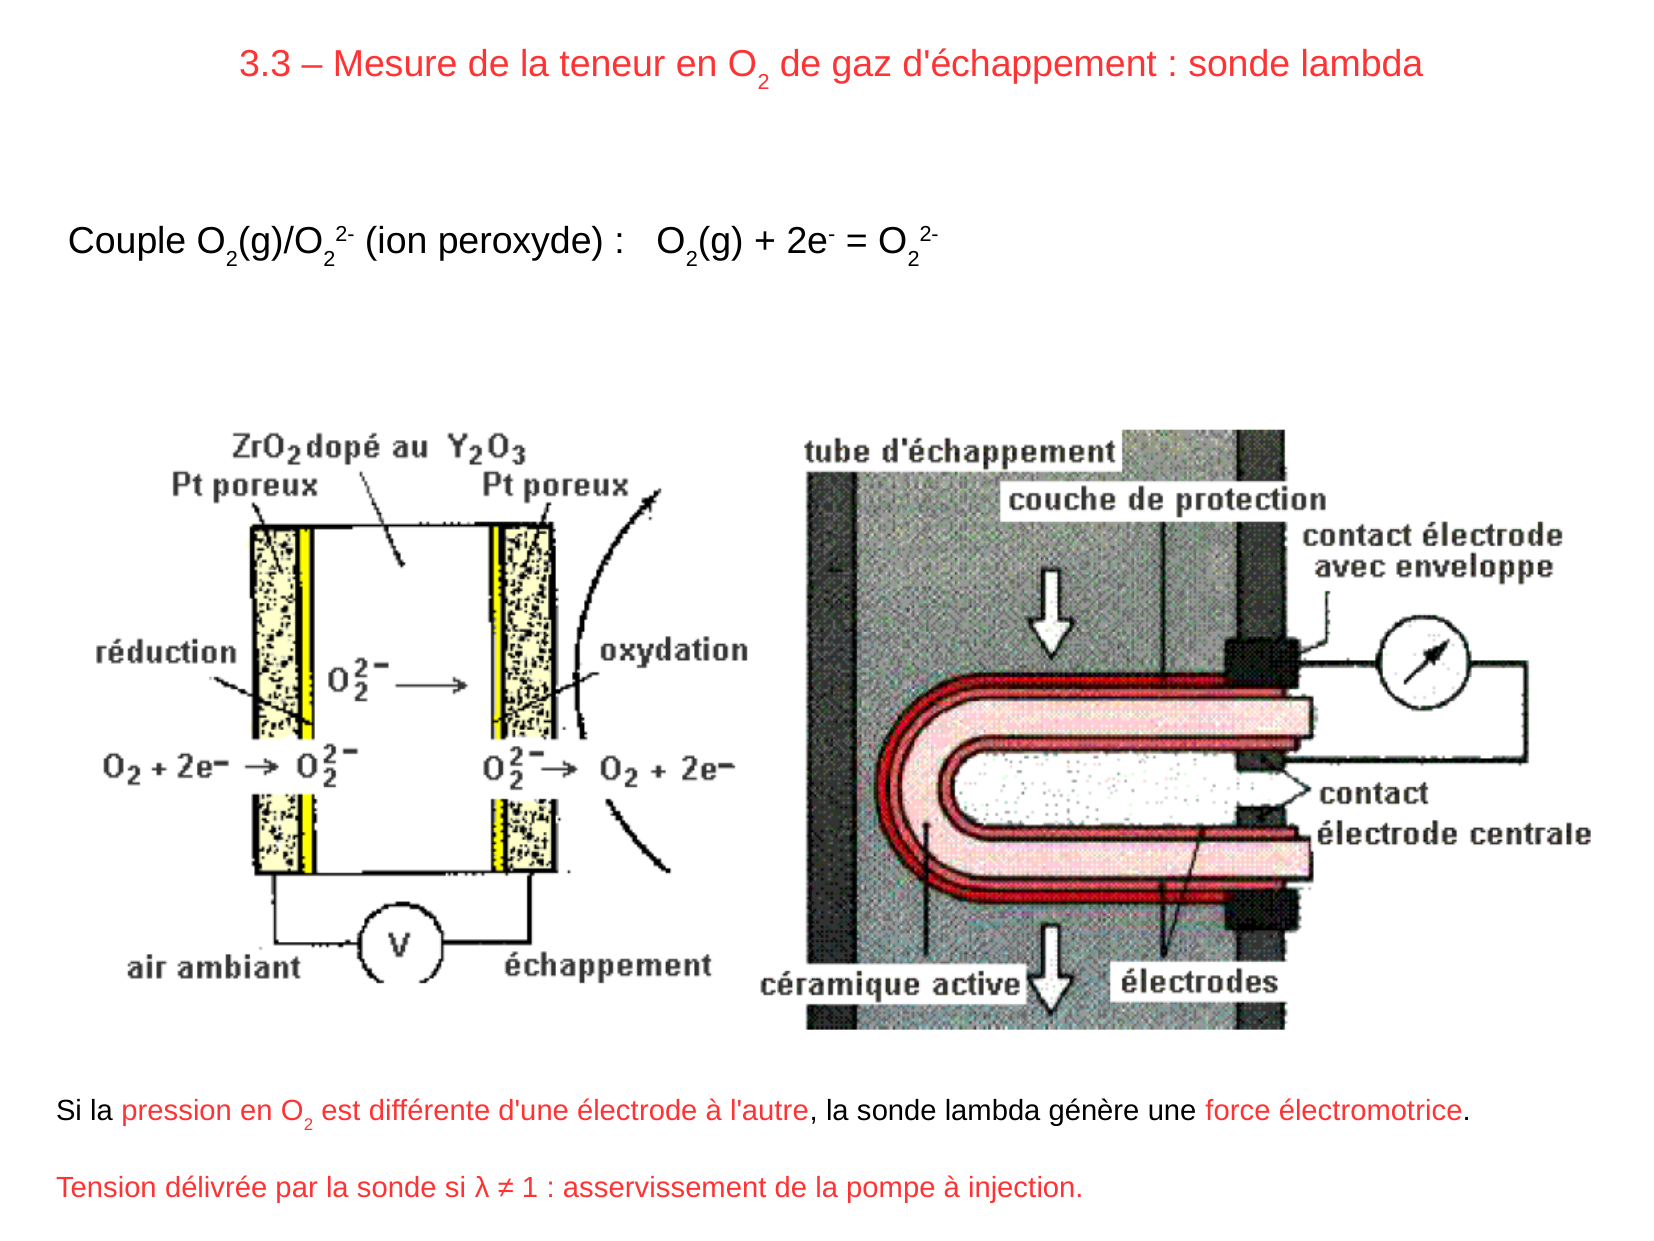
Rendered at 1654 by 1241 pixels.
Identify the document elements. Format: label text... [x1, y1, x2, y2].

text_box Tension délivrée par la sonde si λ ≠ 1 : asservissement de la pompe à injection. [41, 1163, 1400, 1211]
text_box 3.3 – Mesure de la teneur en O2 de gaz d'échappement : sonde lambda [224, 35, 1560, 102]
text_box Si la pression en O2 est différente d'une électrode à l'autre, la sonde lambda génère une force électromotrice. [41, 1086, 1565, 1146]
text_box Couple O2(g)/O22- (ion peroxyde) : O2(g) + 2e- = O22- [53, 212, 1128, 321]
picture [92, 418, 1606, 1039]
